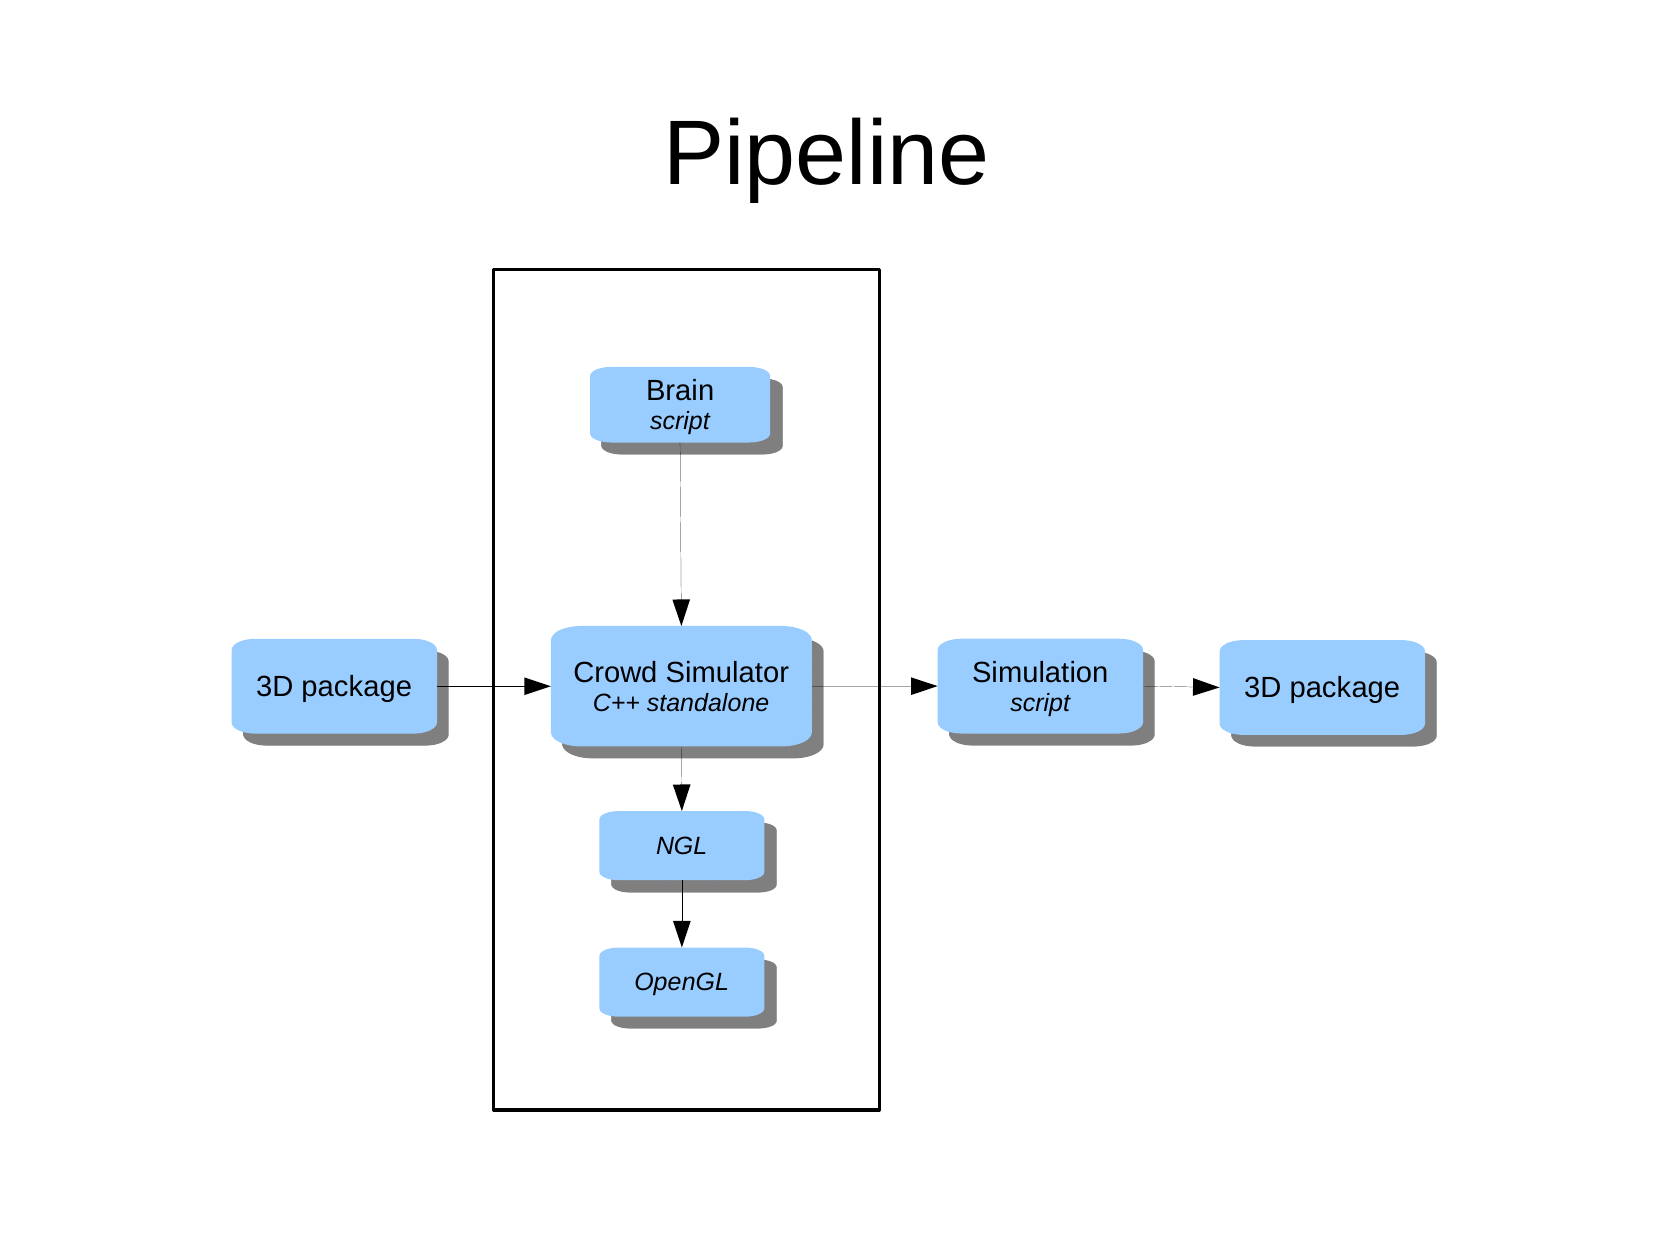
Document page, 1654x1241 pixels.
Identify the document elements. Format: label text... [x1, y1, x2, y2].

text_box 3D package [1219, 640, 1426, 735]
text_box Crowd Simulator C++ standalone [550, 625, 812, 747]
text_box OpenGL [599, 947, 765, 1017]
text_box 3D package [231, 638, 438, 734]
text_box Brain script [590, 366, 771, 443]
text_box Simulation script [937, 638, 1144, 734]
text_box NGL [599, 811, 765, 881]
title Pipeline [82, 49, 1571, 257]
